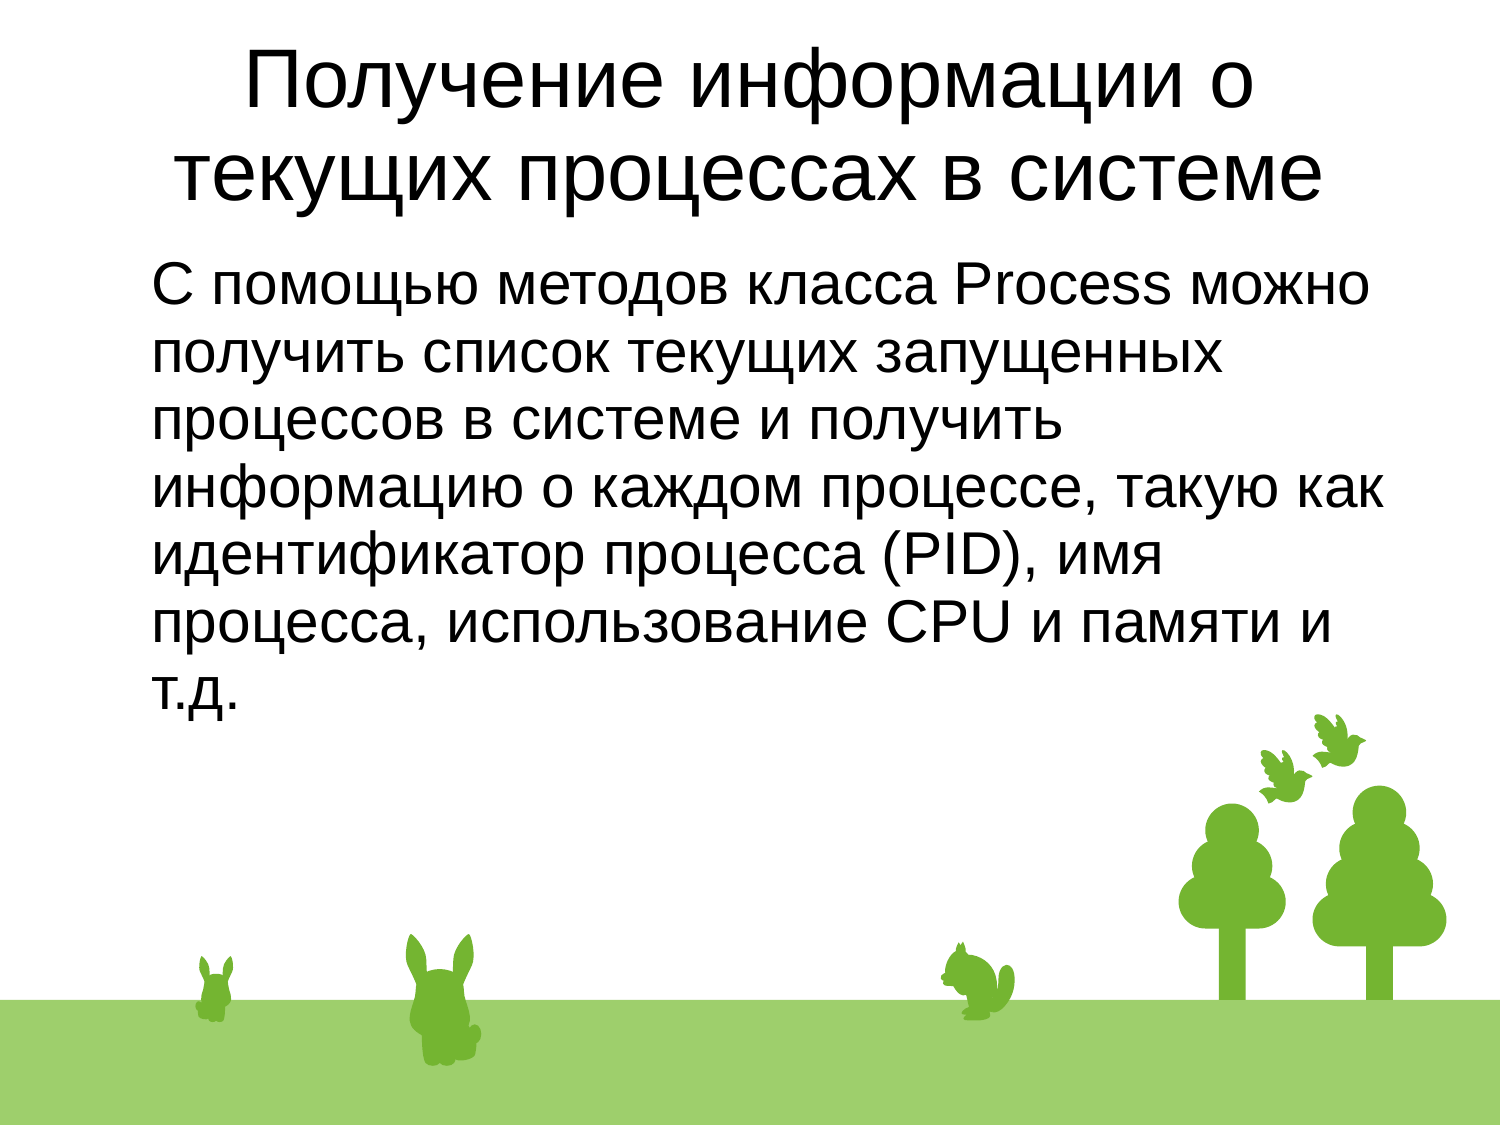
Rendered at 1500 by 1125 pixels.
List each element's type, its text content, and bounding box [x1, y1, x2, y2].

list С помощью методов класса Process можно получить список текущих запущенных процессов в системе и получить информацию о каждом процессе, такую как идентификатор процесса (PID), имя процесса, использование CPU и памяти и т.д. [80, 249, 1420, 929]
title Получение информации о текущих процессах в системе [80, 32, 1420, 218]
